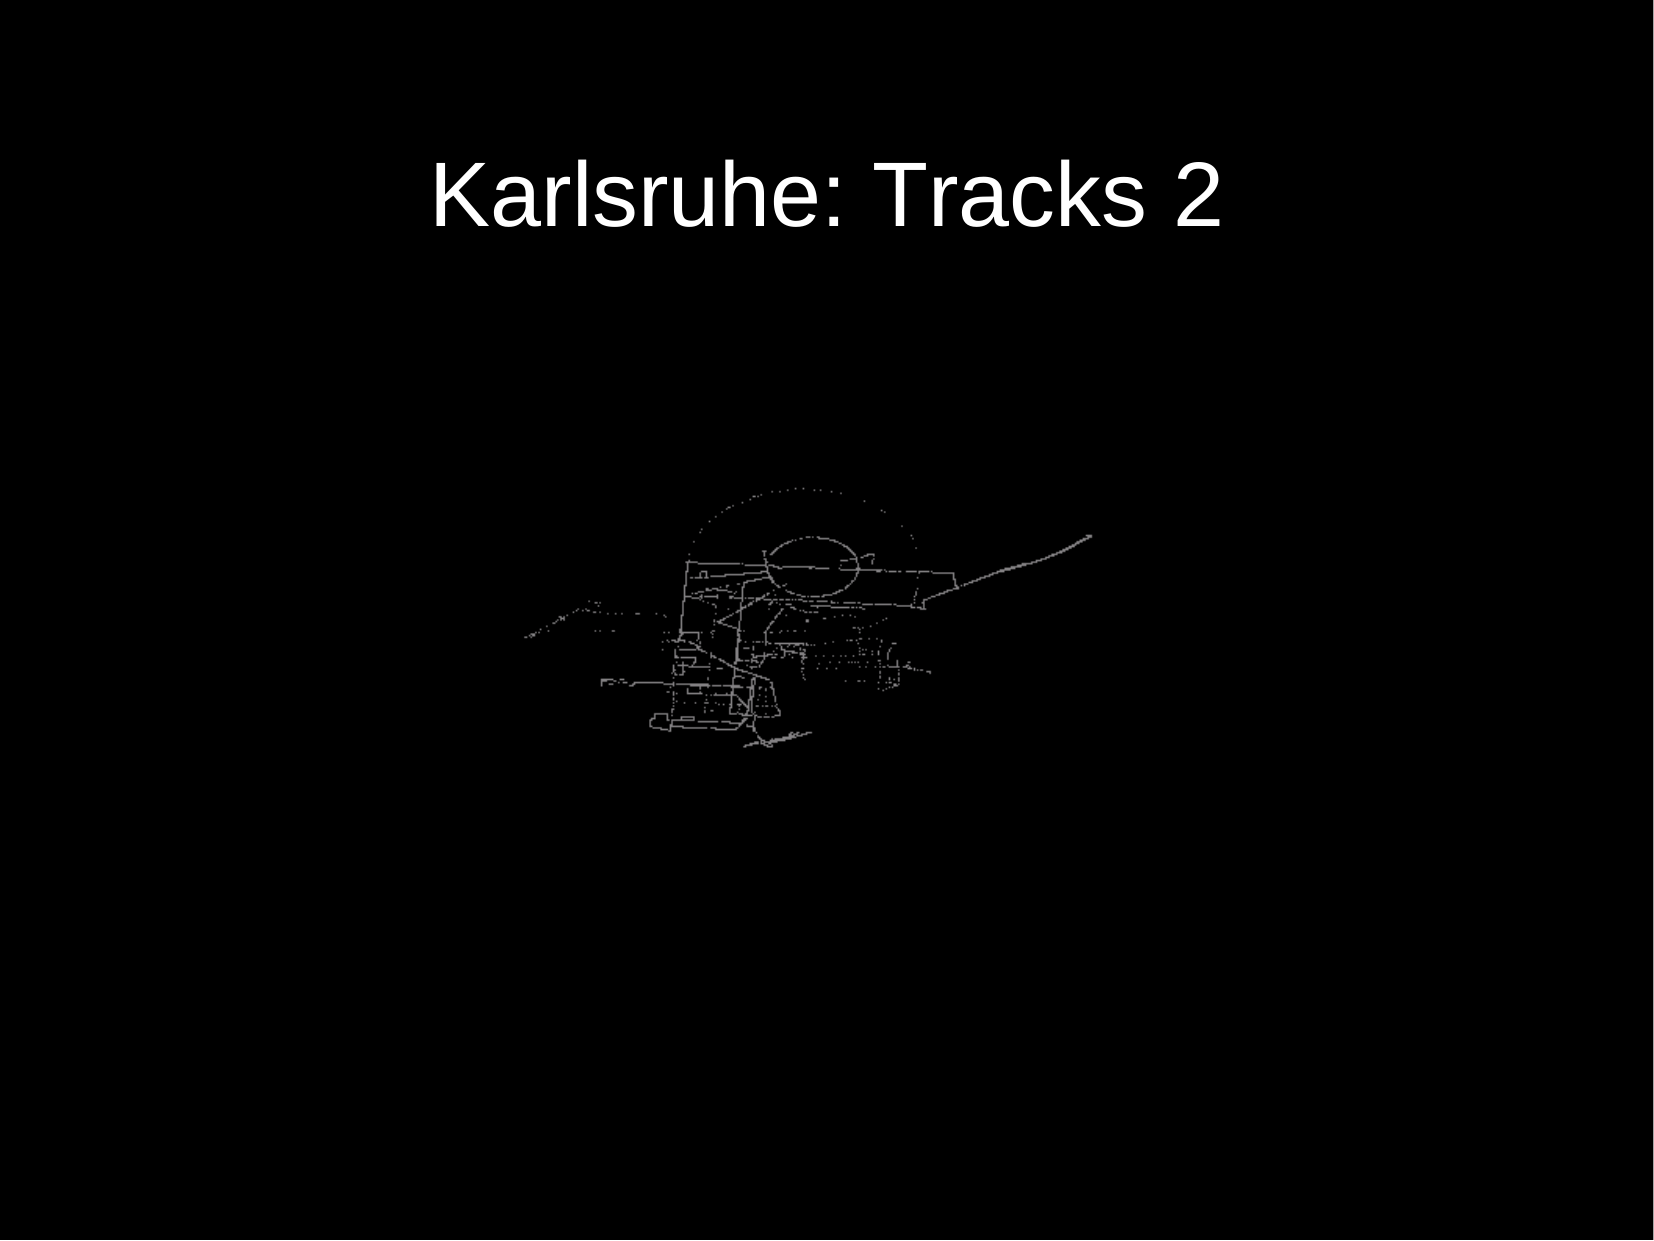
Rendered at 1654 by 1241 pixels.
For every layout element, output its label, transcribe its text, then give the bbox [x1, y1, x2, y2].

title Karlsruhe: Tracks 2 [121, 91, 1534, 299]
picture [440, 327, 1230, 923]
